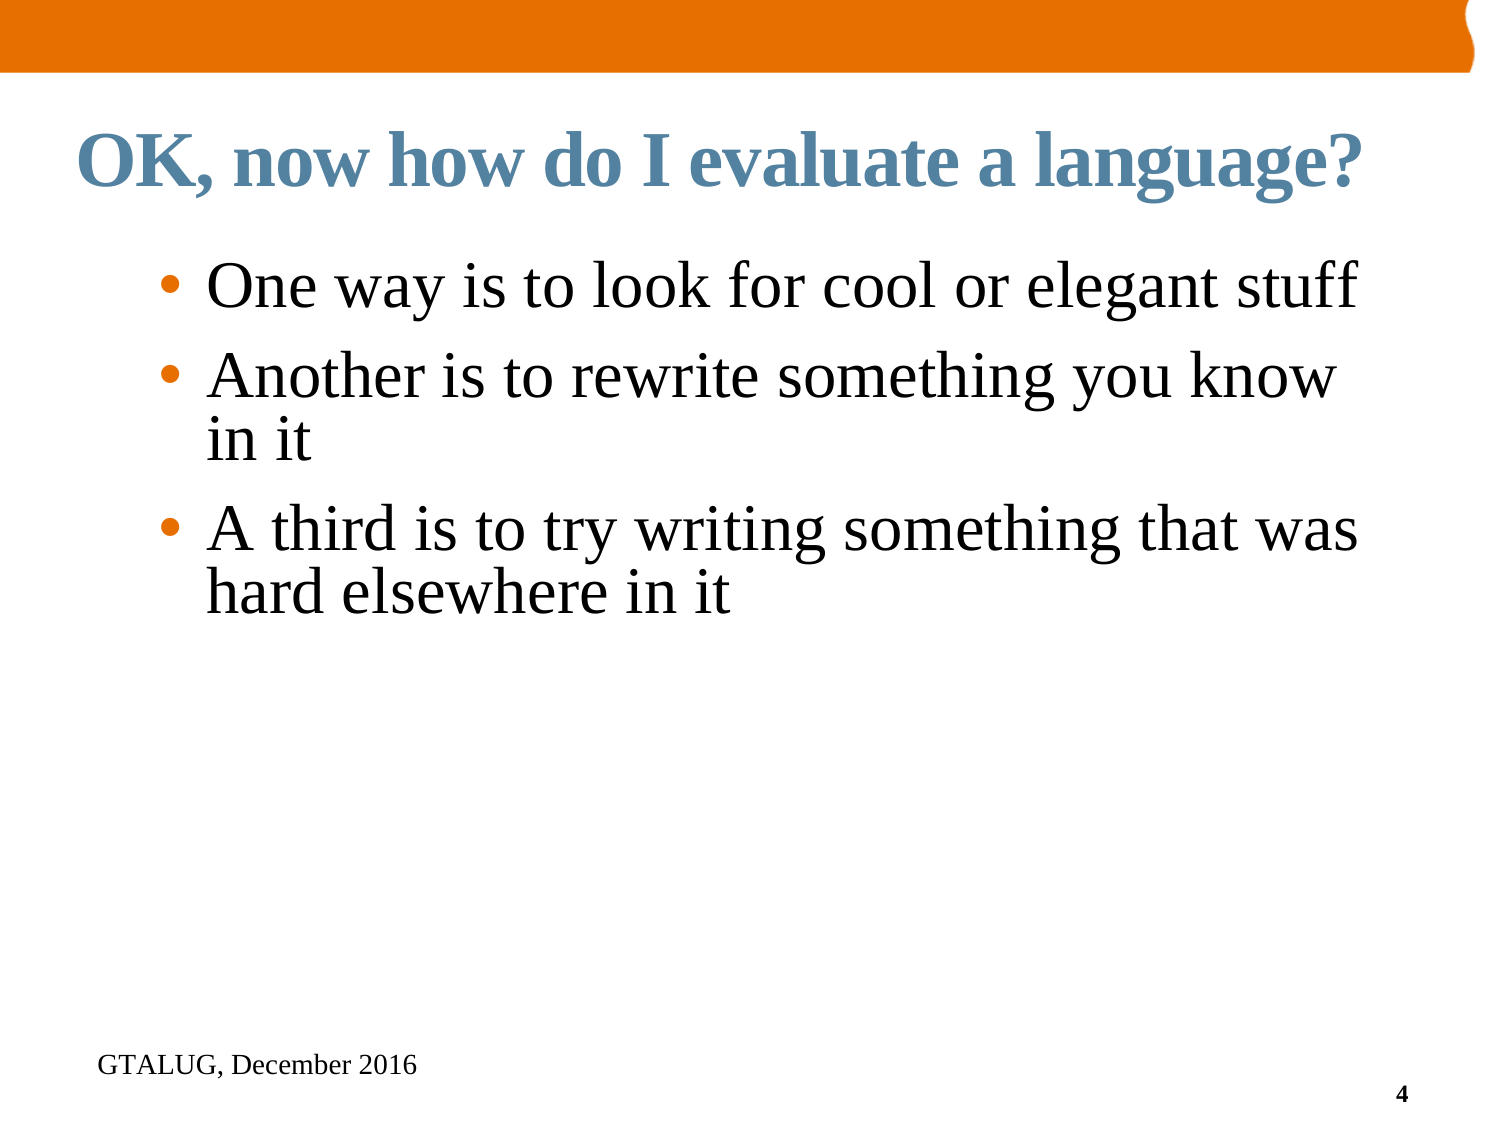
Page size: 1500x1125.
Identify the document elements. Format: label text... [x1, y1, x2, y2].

title OK, now how do I evaluate a language? [75, 122, 1438, 228]
picture [0, 0, 1500, 75]
list One way is to look for cool or elegant stuff Another is to rewrite something you know in it A third is to try writing something that was hard elsewhere in it [64, 257, 1402, 1017]
